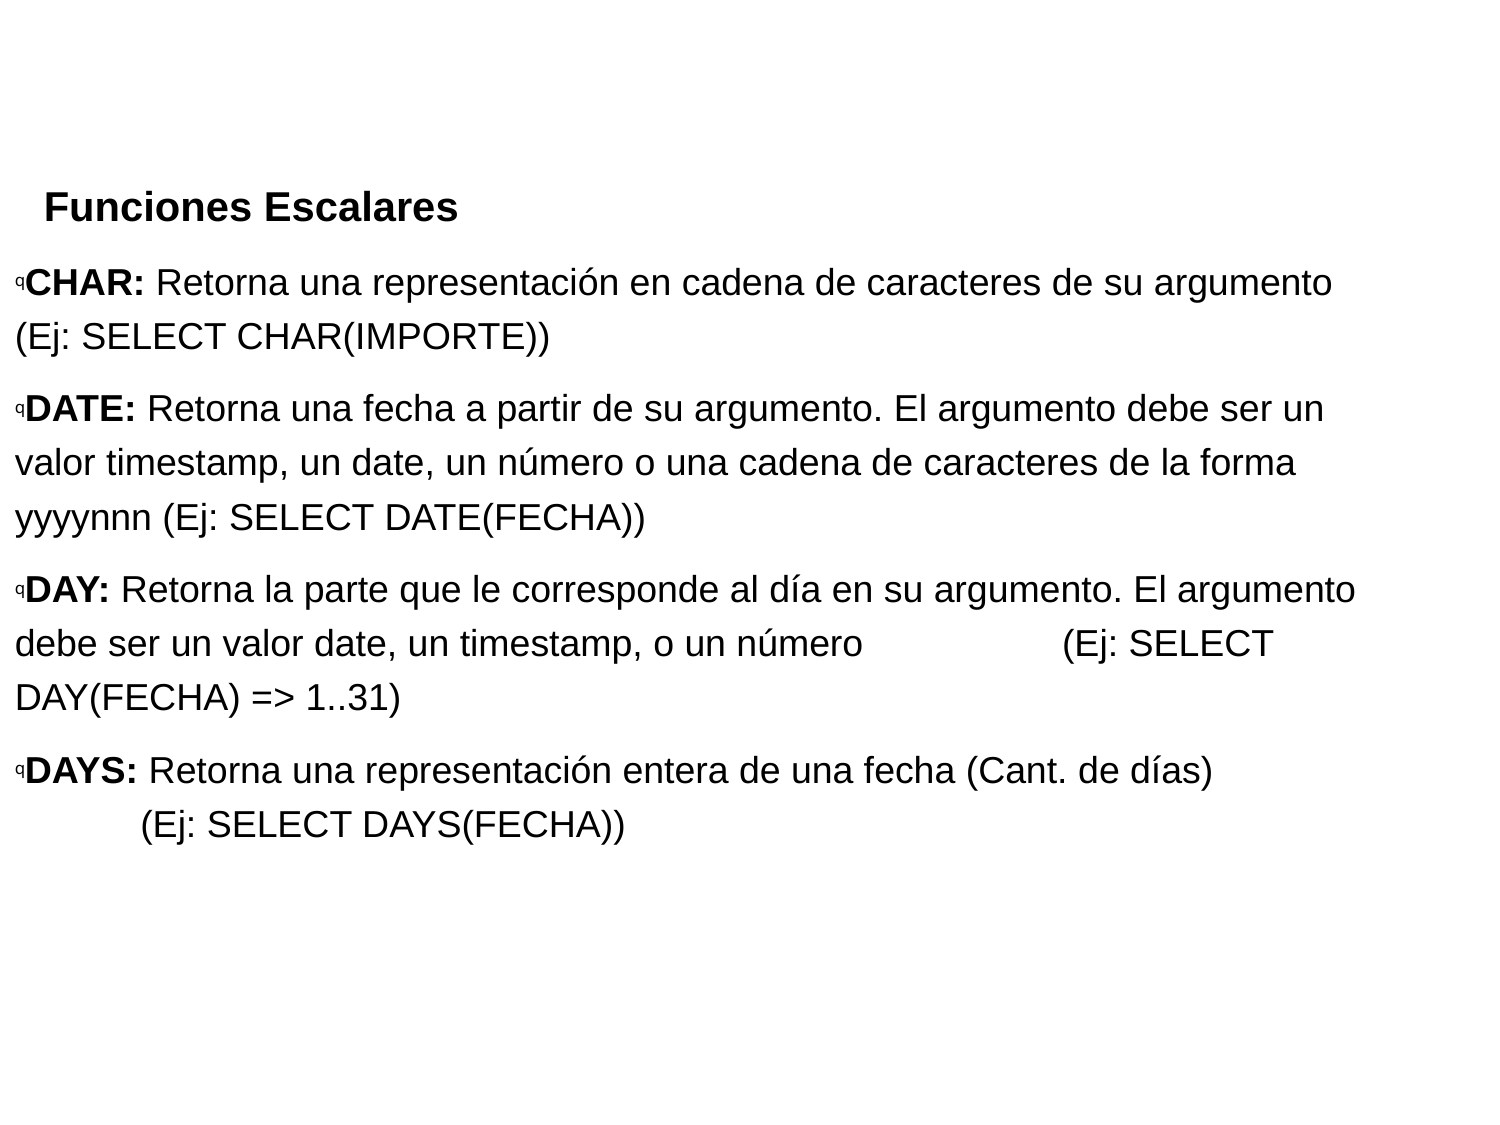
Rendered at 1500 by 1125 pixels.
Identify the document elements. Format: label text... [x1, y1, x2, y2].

list Funciones Escalares CHAR: Retorna una representación en cadena de caracteres de su argumento (Ej: SELECT CHAR(IMPORTE)) DATE: Retorna una fecha a partir de su argumento. El argumento debe ser un valor timestamp, un date, un número o una cadena de caracteres de la forma yyyynnn (Ej: SELECT DATE(FECHA)) DAY: Retorna la parte que le corresponde al día en su argumento. El argumento debe ser un valor date, un timestamp, o un número (Ej: SELECT DAY(FECHA) => 1..31) DAYS: Retorna una representación entera de una fecha (Cant. de días) (Ej: SELECT DAYS(FECHA)) [0, 162, 1401, 988]
